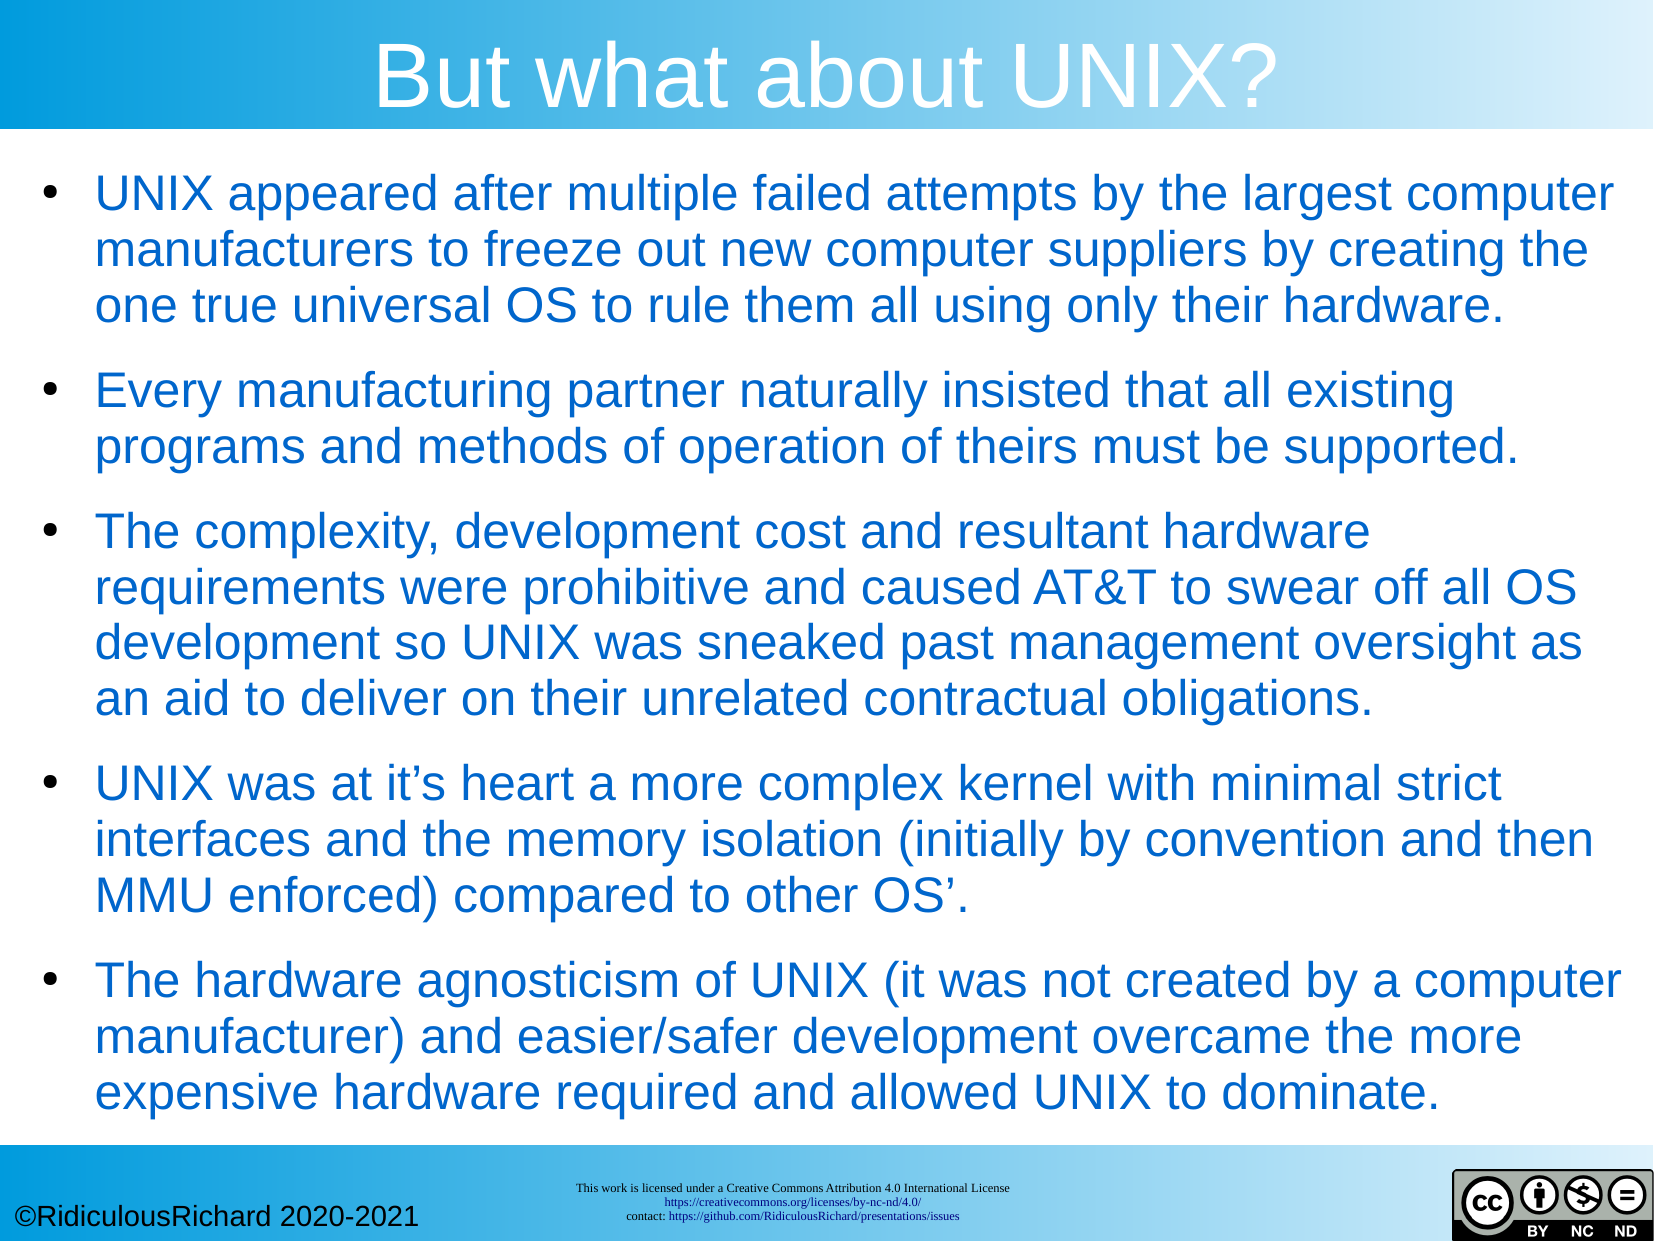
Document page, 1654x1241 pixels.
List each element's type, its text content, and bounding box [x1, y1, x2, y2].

list UNIX appeared after multiple failed attempts by the largest computer manufacturers to freeze out new computer suppliers by creating the one true universal OS to rule them all using only their hardware. Every manufacturing partner naturally insisted that all existing programs and methods of operation of theirs must be supported. The complexity, development cost and resultant hardware requirements were prohibitive and caused AT&T to swear off all OS development so UNIX was sneaked past management oversight as an aid to deliver on their unrelated contractual obligations. UNIX was at it’s heart a more complex kernel with minimal strict interfaces and the memory isolation (initially by convention and then MMU enforced) compared to other OS’. The hardware agnosticism of UNIX (it was not created by a computer manufacturer) and easier/safer development overcame the more expensive hardware required and allowed UNIX to dominate. [23, 165, 1630, 1123]
picture [138, 1146, 142, 1241]
title But what about UNIX? [82, 23, 1571, 129]
picture [1452, 1169, 1654, 1241]
